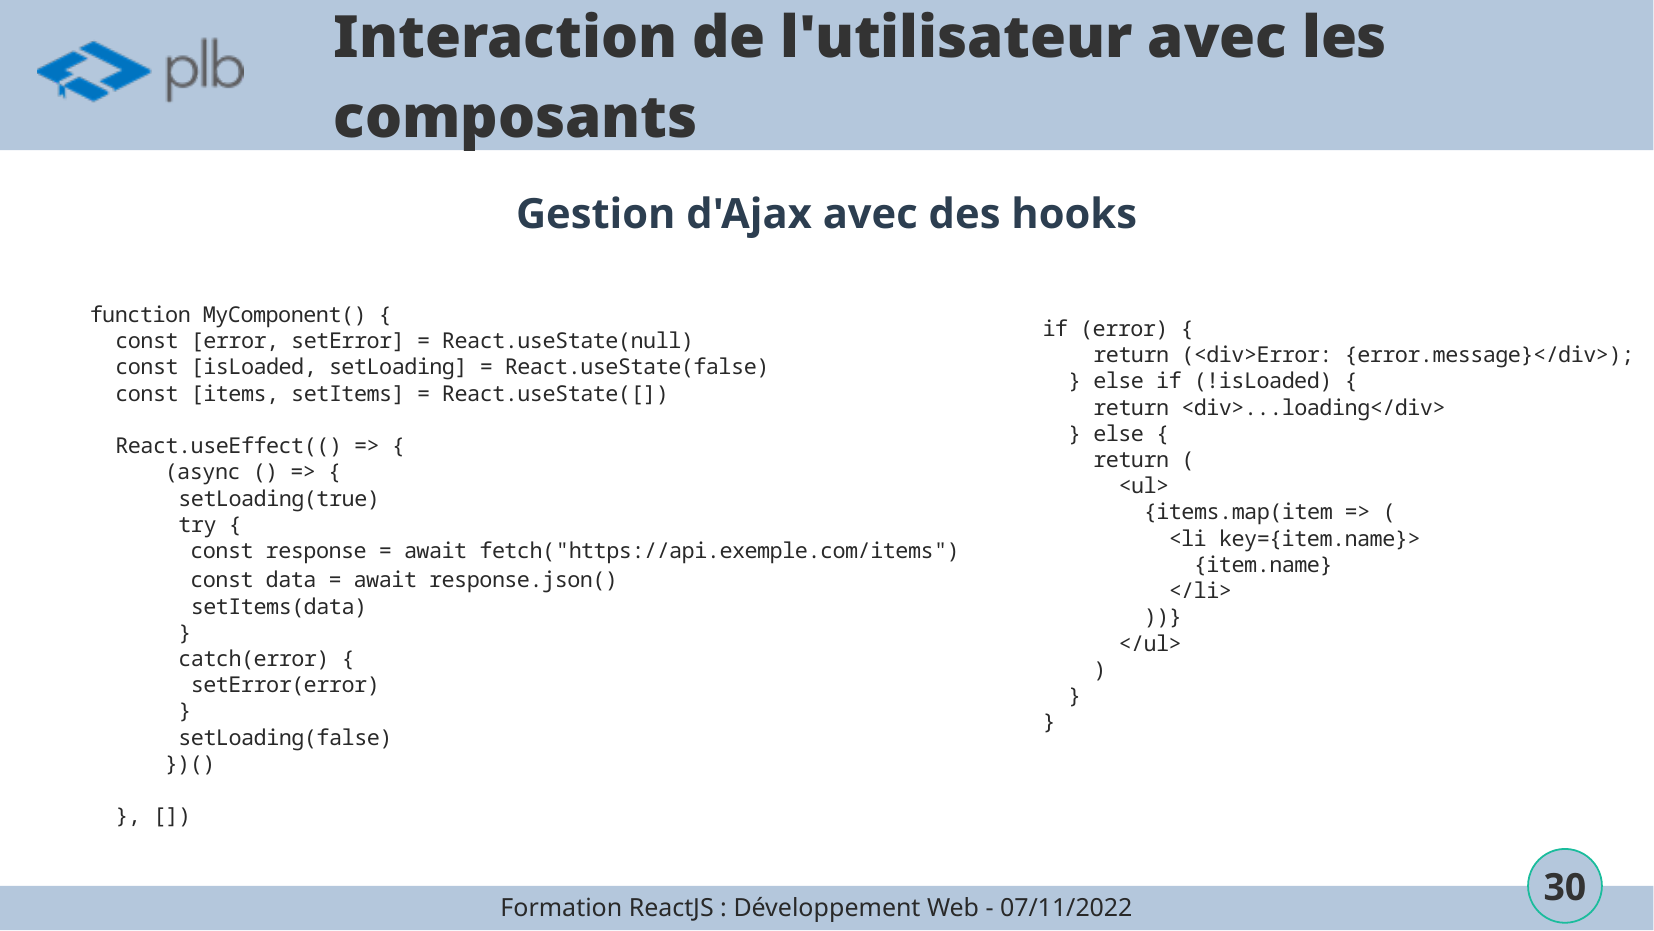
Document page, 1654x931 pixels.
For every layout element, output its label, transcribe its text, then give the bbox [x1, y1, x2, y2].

title Interaction de l'utilisateur avec les composants [333, 0, 1613, 151]
picture [37, 33, 244, 113]
text_box function MyComponent() { const [error, setError] = React.useState(null) const [isLoaded, setLoading] = React.useState(false) const [items, setItems] = React.useState([]) React.useEffect(() => { (async () => { setLoading(true) try { const response = await fetch("https://api.exemple.com/items") const data = await response.json() setItems(data) } catch(error) { setError(error) } setLoading(false) })() }, []) [75, 293, 1013, 812]
text_box Formation ReactJS : Développement Web - 07/11/2022 [461, 888, 1173, 926]
text_box Gestion d'Ajax avec des hooks [59, 183, 1595, 226]
text_box if (error) { return (<div>Error: {error.message}</div>); } else if (!isLoaded) { return <div>...loading</div> } else { return ( <ul> {items.map(item => ( <li key={item.name}> {item.name} </li> ))} </ul> ) } } [1027, 307, 1654, 750]
